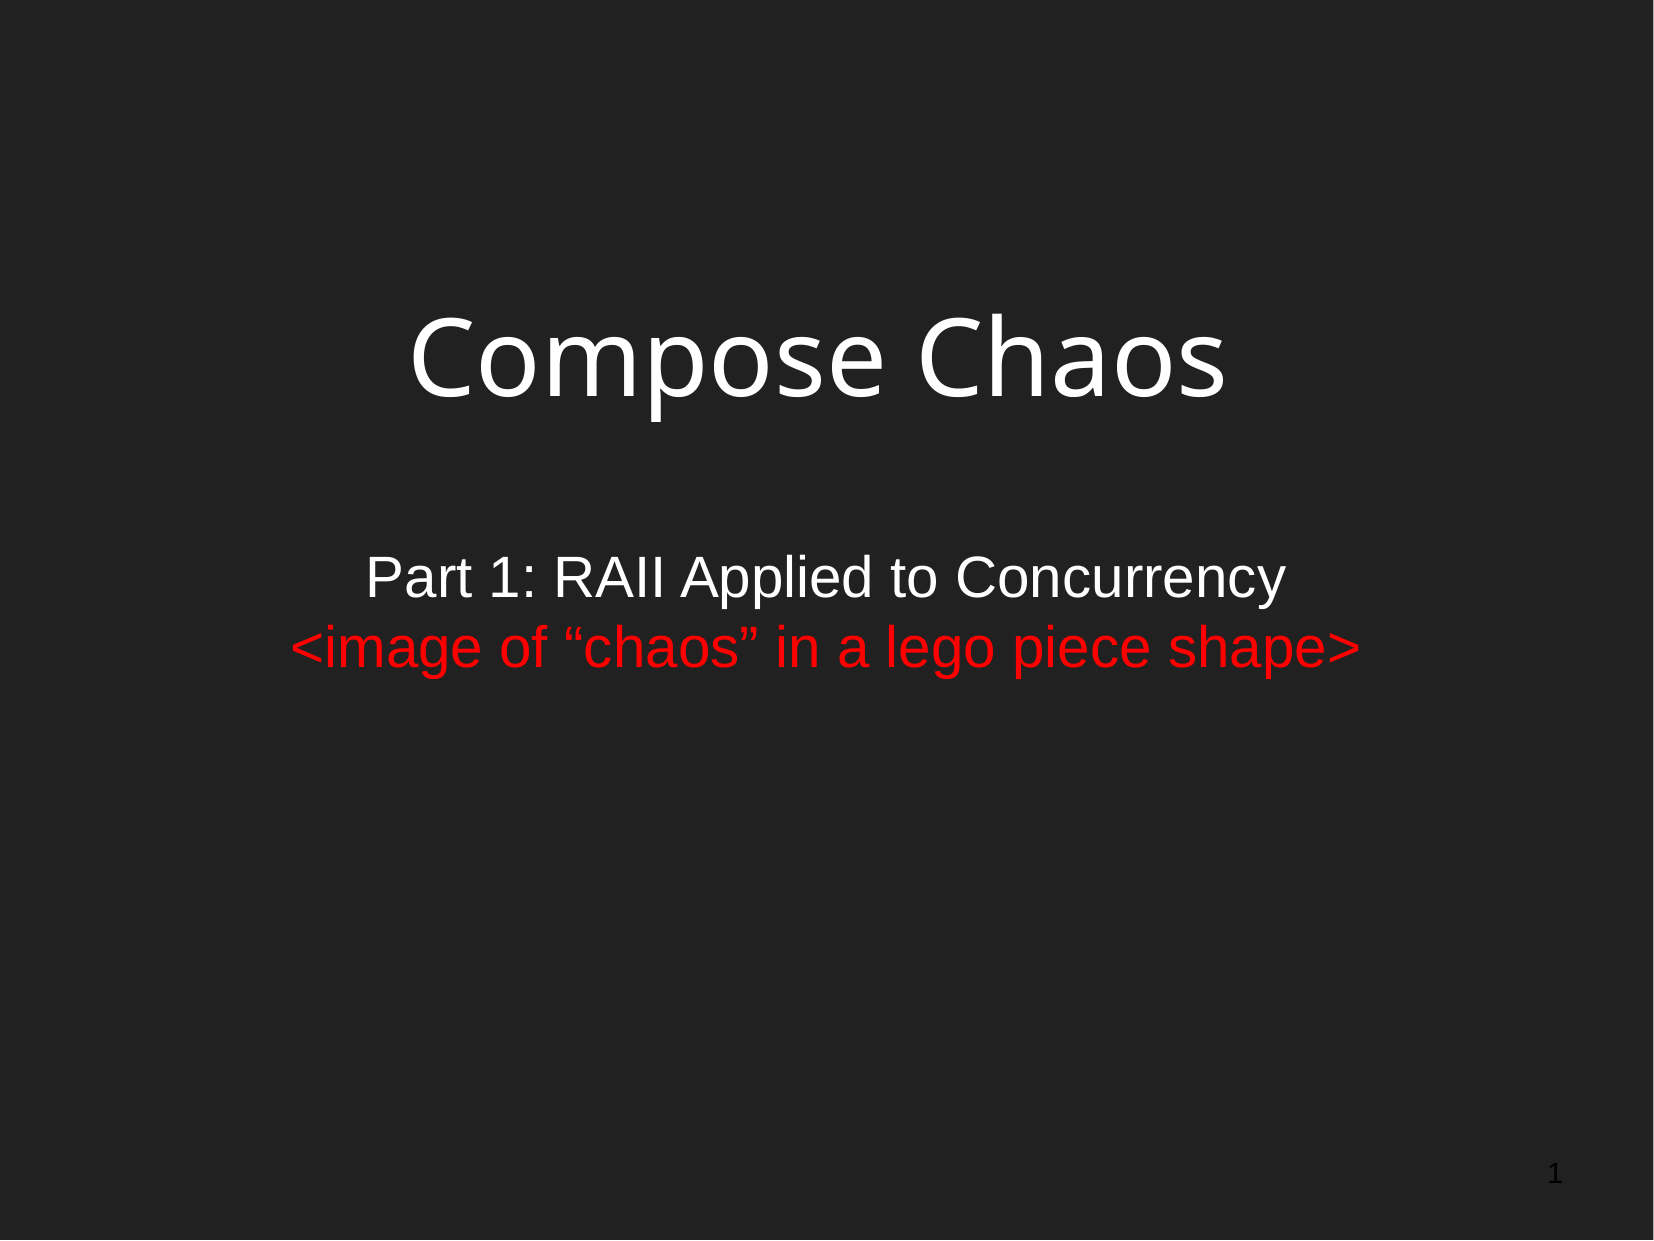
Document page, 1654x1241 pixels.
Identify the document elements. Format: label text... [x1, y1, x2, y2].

title Compose Chaos [47, 39, 1589, 434]
slide_number <number> [1532, 1124, 1632, 1220]
subtitle Part 1: RAII Applied to Concurrency <image of “chaos” in a lego piece shape> [56, 524, 1598, 716]
